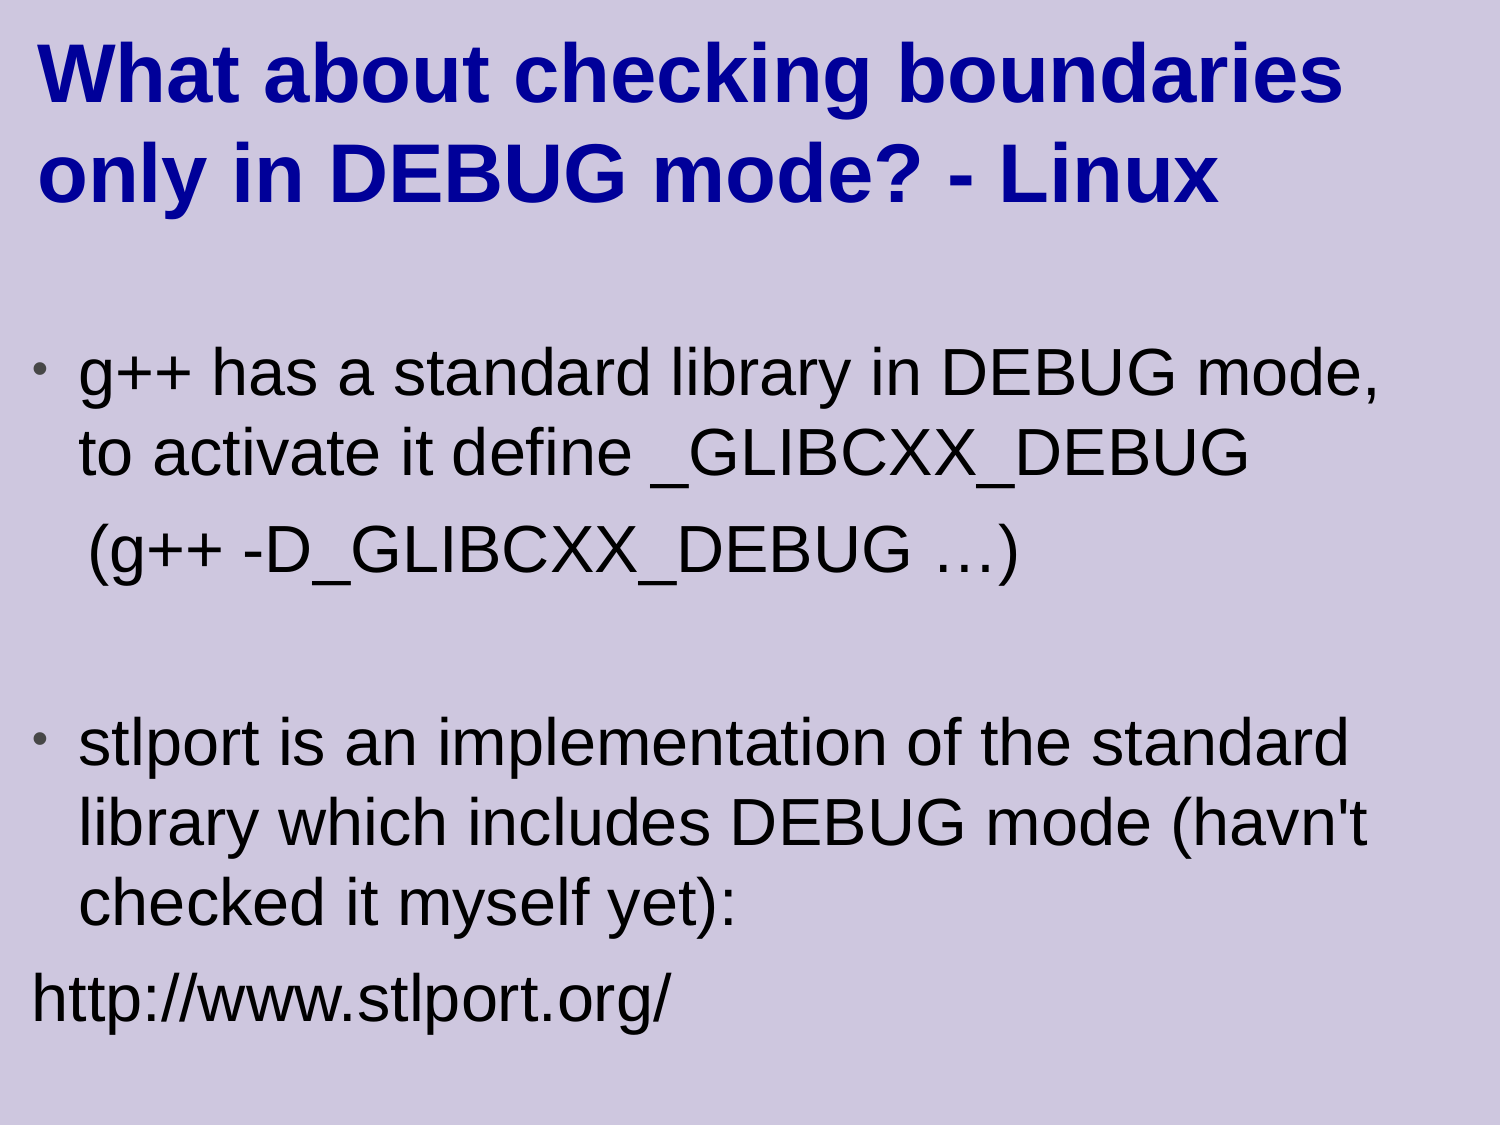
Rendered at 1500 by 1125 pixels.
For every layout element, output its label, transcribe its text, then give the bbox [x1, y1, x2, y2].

list g++ has a standard library in DEBUG mode, to activate it define _GLIBCXX_DEBUG (g++ -D_GLIBCXX_DEBUG …) stlport is an implementation of the standard library which includes DEBUG mode (havn't checked it myself yet): http://www.stlport.org/ [31, 135, 1450, 1125]
title What about checking boundaries only in DEBUG mode? - Linux [37, 25, 1468, 212]
